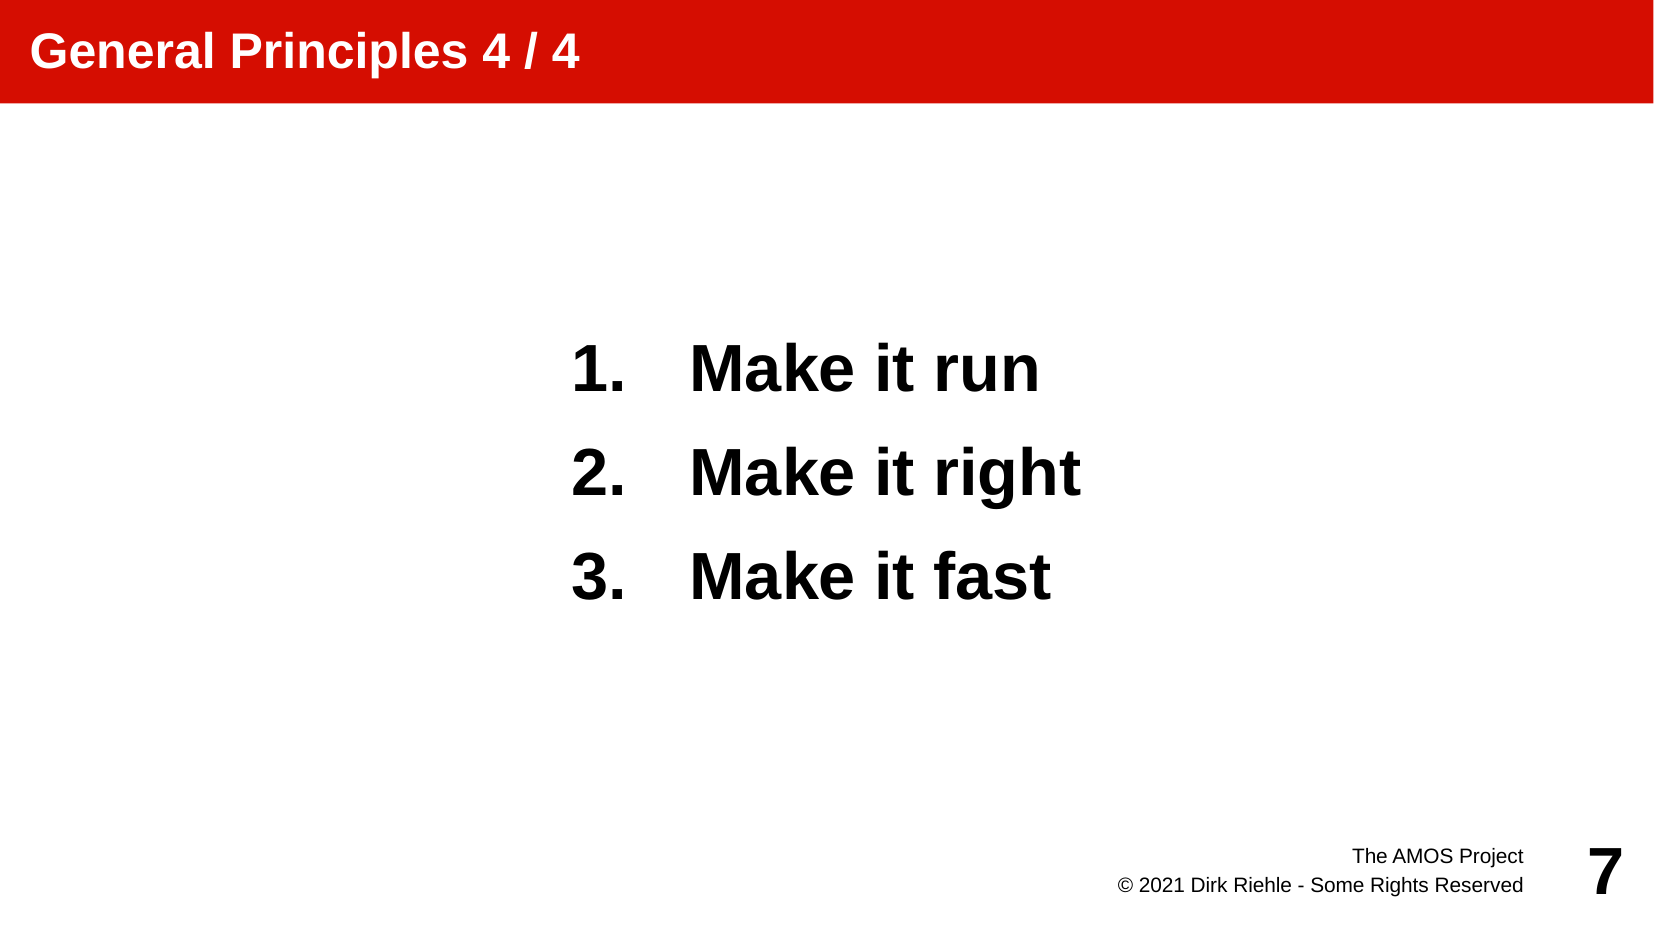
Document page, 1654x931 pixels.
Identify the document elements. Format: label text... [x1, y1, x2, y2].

subtitle Make it run Make it right Make it fast [29, 132, 1625, 813]
title General Principles 4 / 4 [0, 0, 1654, 104]
